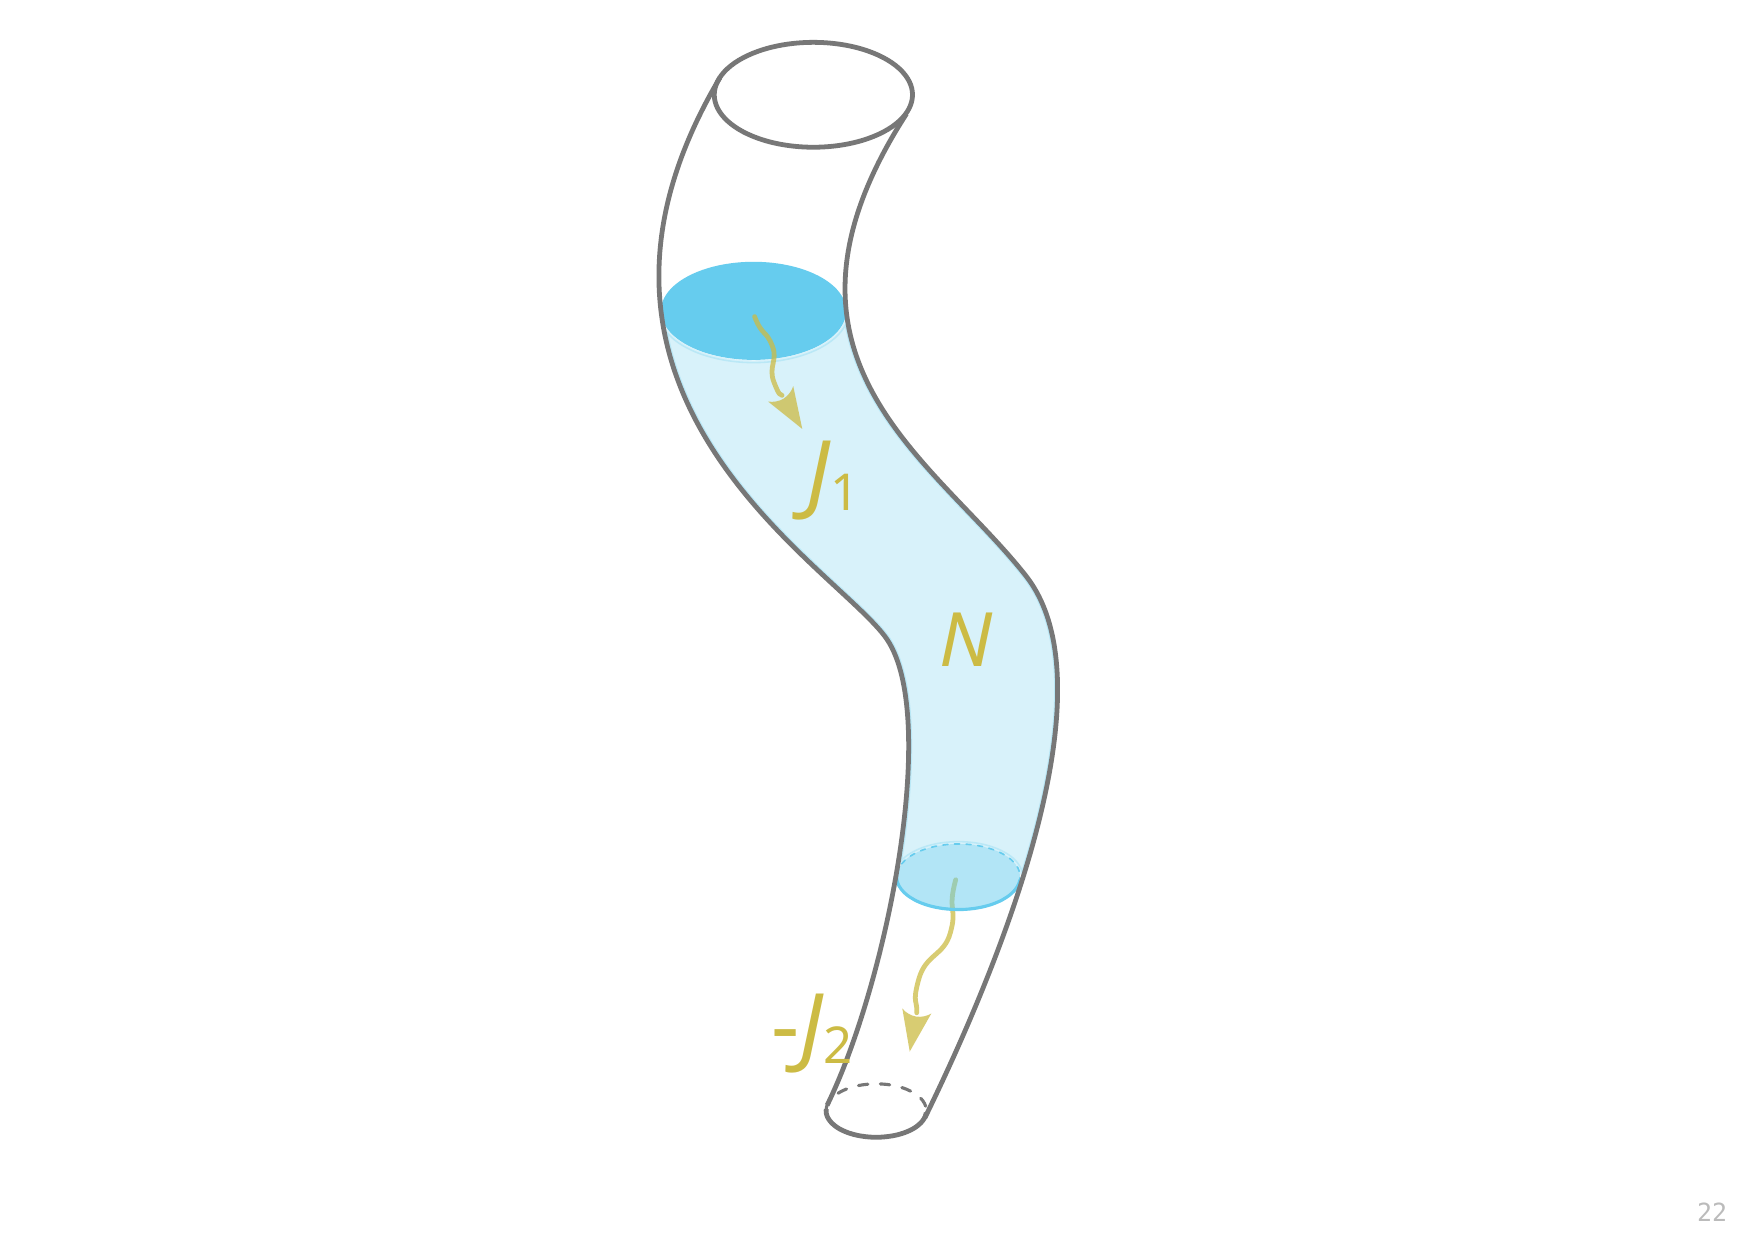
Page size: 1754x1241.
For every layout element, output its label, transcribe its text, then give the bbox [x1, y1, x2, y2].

text_box -J2 [756, 955, 871, 1058]
text_box N [925, 579, 1014, 670]
text_box J1 [791, 402, 876, 505]
text_box [663, 261, 1055, 910]
